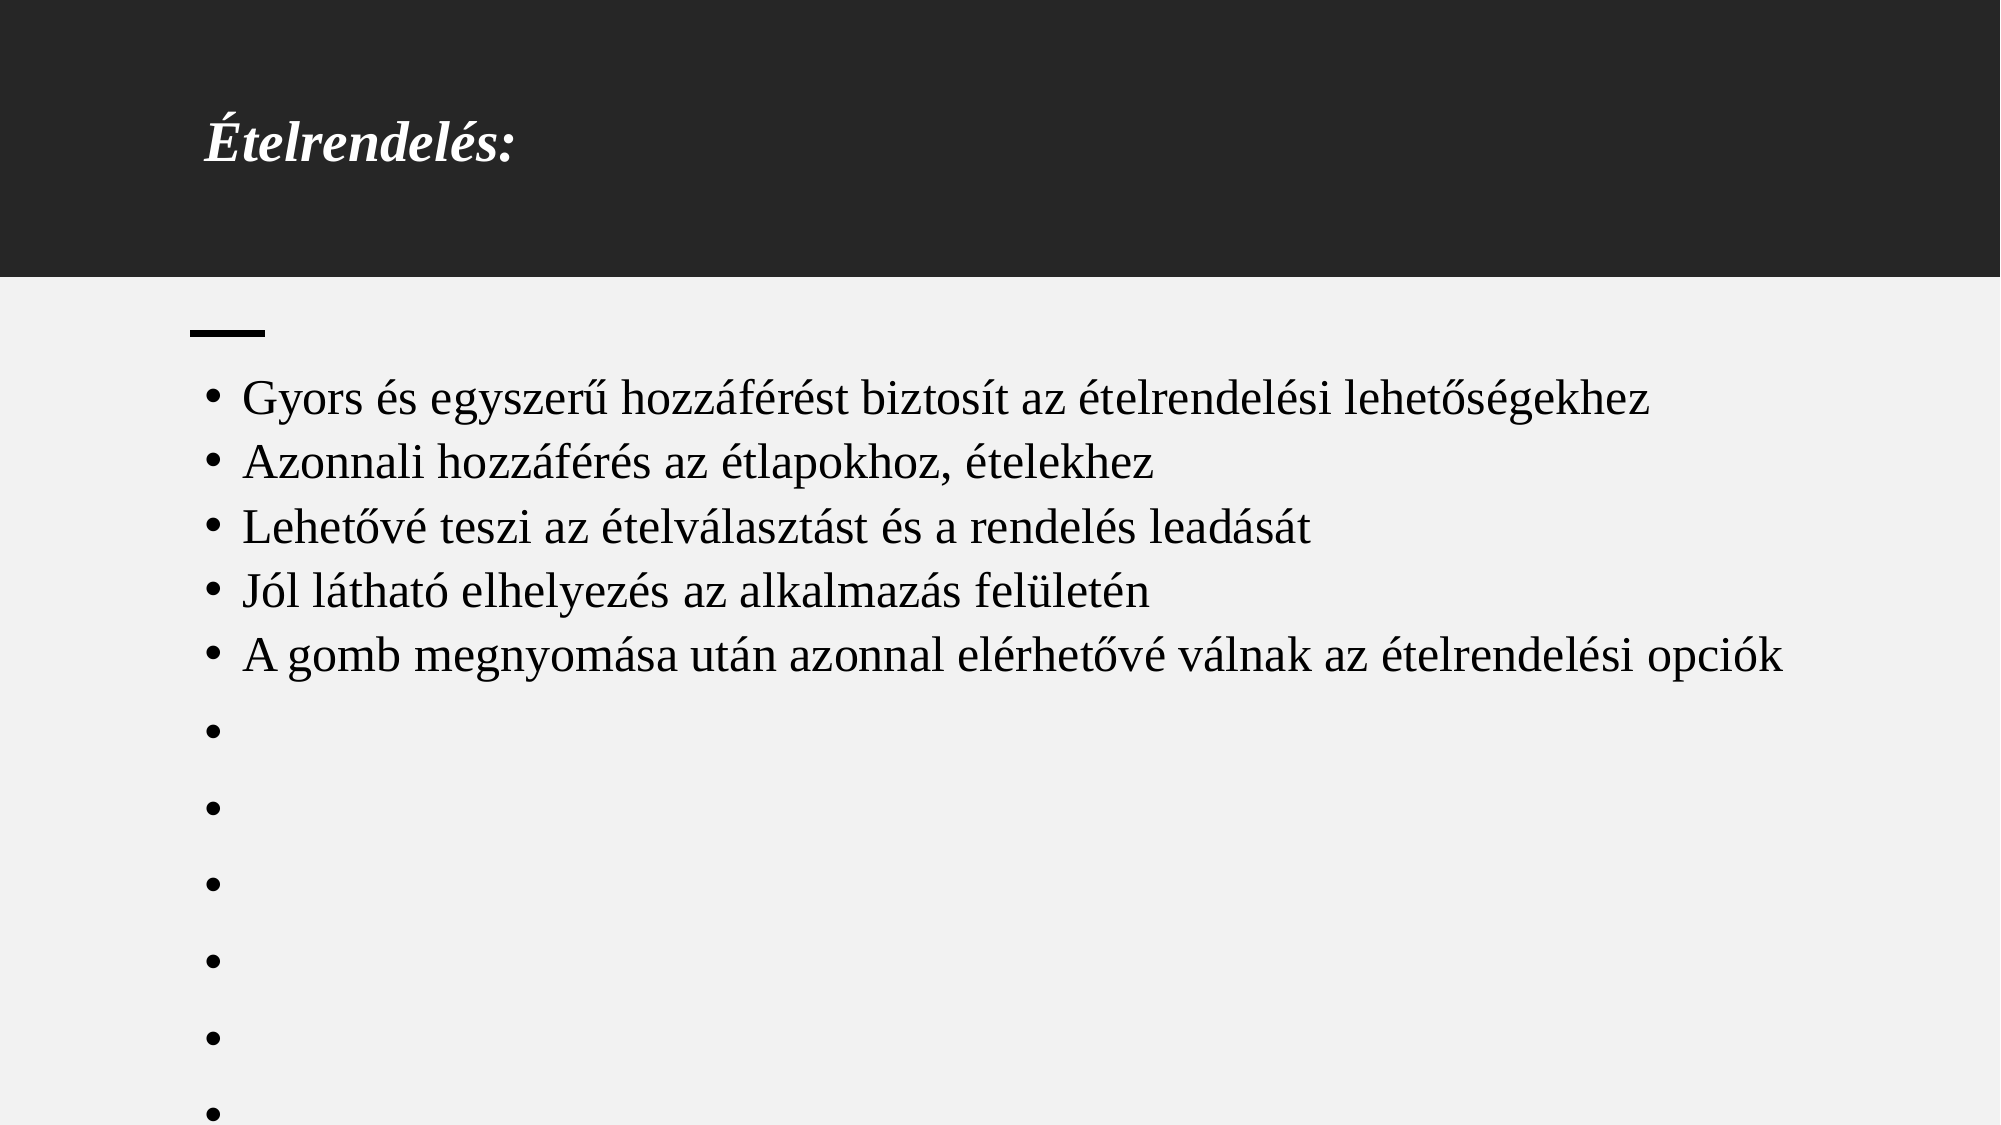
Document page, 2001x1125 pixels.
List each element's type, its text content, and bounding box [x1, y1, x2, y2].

list Gyors és egyszerű hozzáférést biztosít az ételrendelési lehetőségekhez Azonnali hozzáférés az étlapokhoz, ételekhez Lehetővé teszi az ételválasztást és a rendelés leadását Jól látható elhelyezés az alkalmazás felületén A gomb megnyomása után azonnal elérhetővé válnak az ételrendelési opciók [189, 363, 1811, 1014]
title Ételrendelés: [189, 104, 1812, 253]
text_box [0, 0, 2000, 1125]
